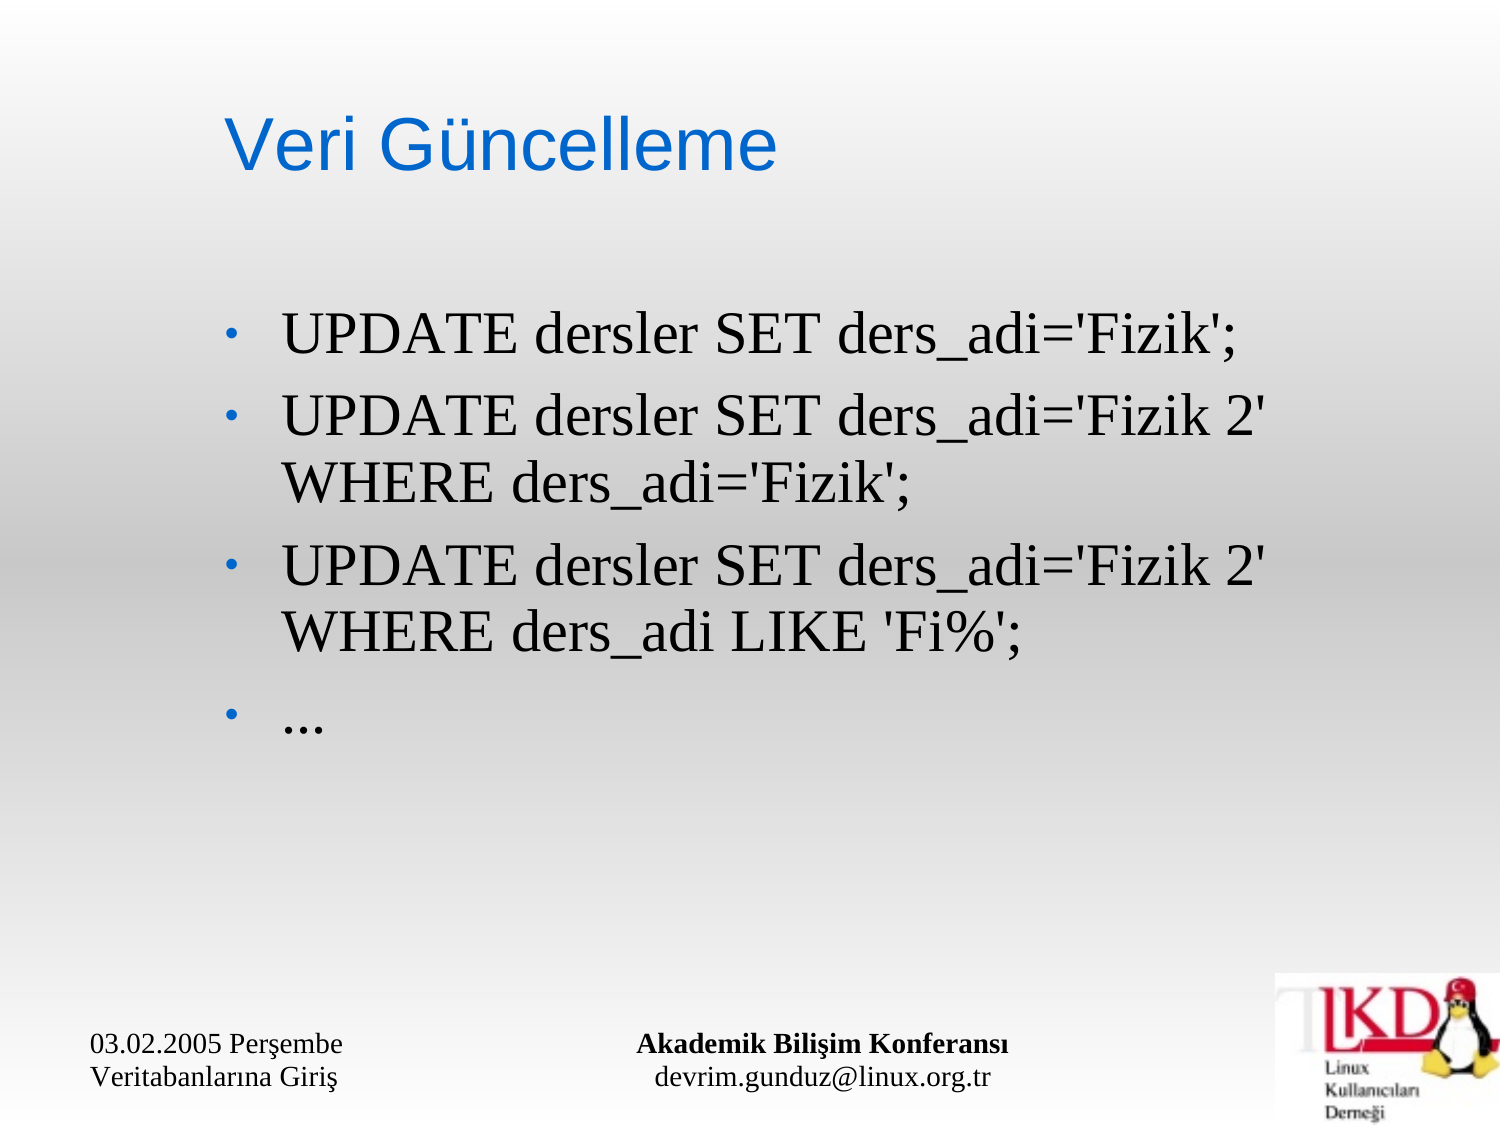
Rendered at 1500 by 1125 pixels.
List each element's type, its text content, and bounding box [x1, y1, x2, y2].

title Veri Güncelleme [224, 49, 1425, 238]
picture [1275, 973, 1500, 1125]
list UPDATE dersler SET ders_adi='Fizik'; UPDATE dersler SET ders_adi='Fizik 2' WHERE ders_adi='Fizik'; UPDATE dersler SET ders_adi='Fizik 2' WHERE ders_adi LIKE 'Fi%'; ... [224, 299, 1425, 975]
